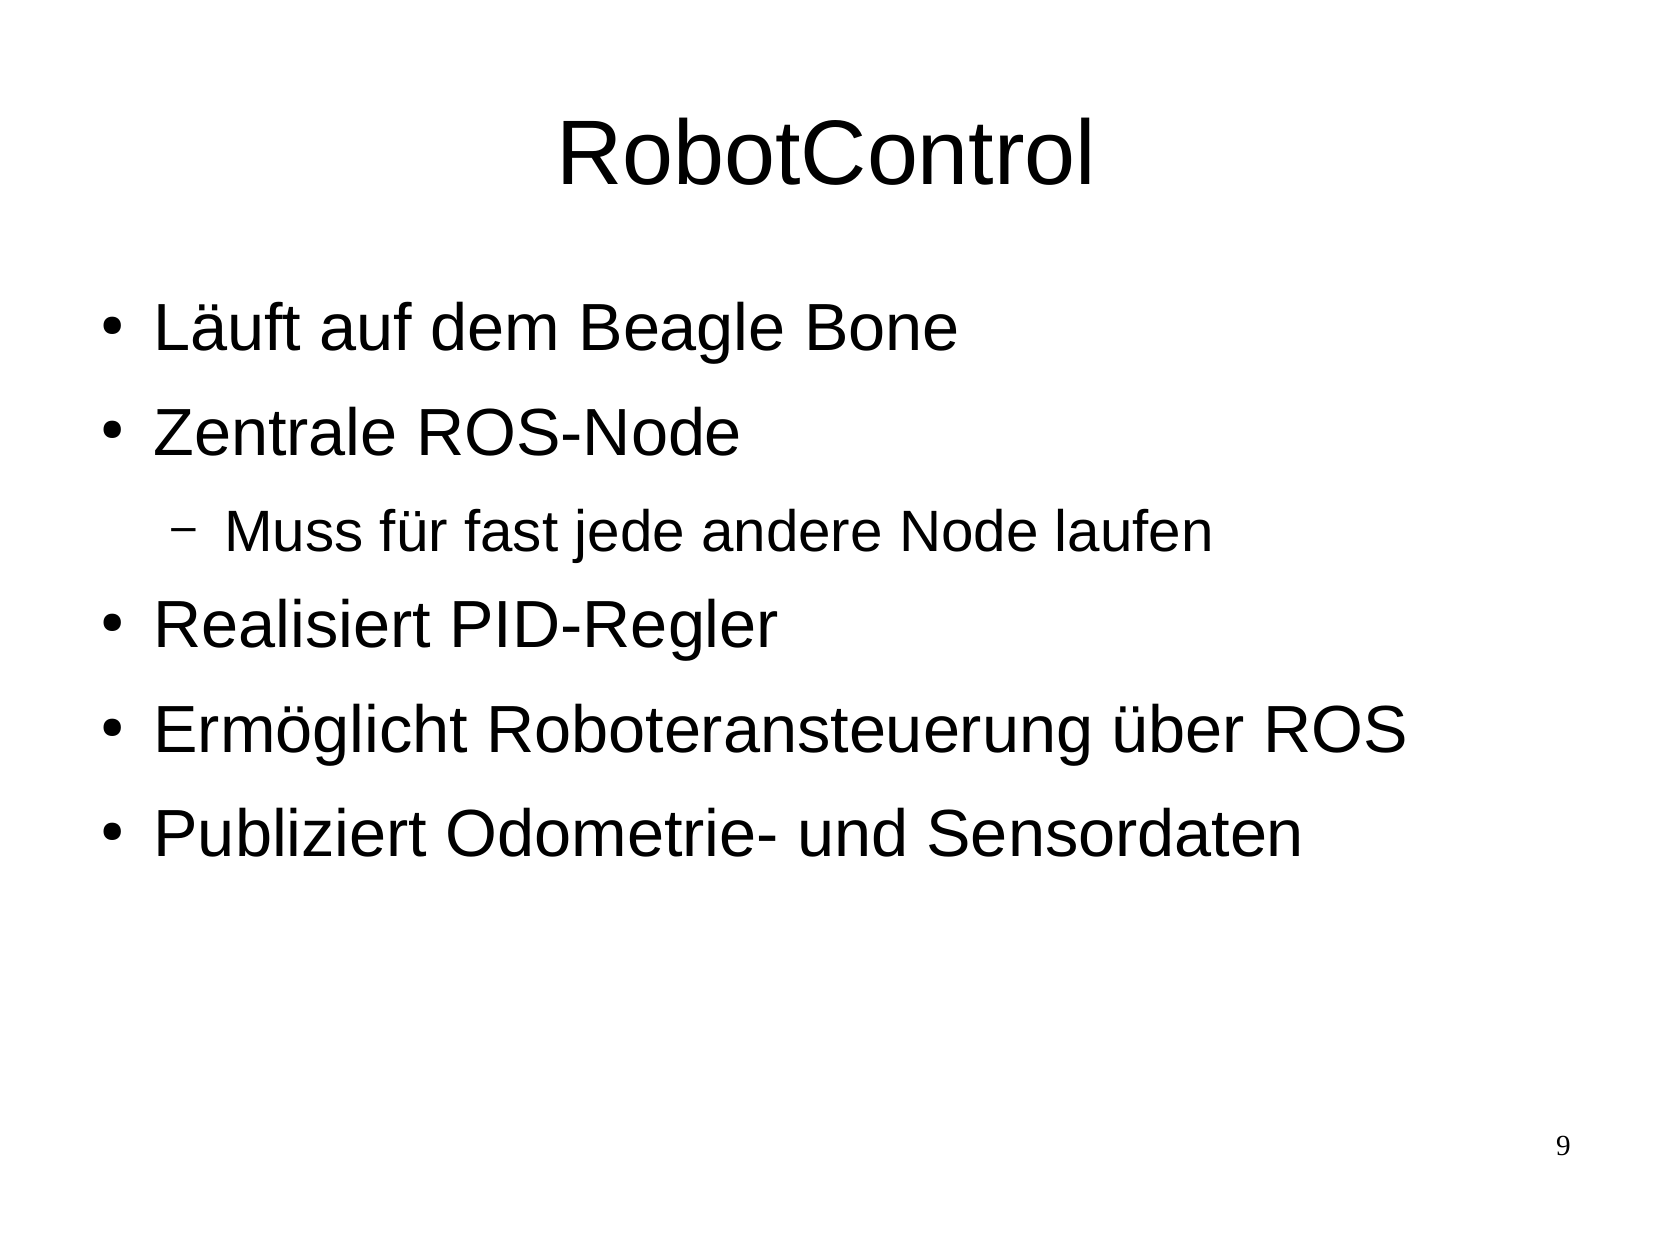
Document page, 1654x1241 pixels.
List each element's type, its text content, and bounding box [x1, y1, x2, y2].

list Läuft auf dem Beagle Bone Zentrale ROS-Node Muss für fast jede andere Node laufen Realisiert PID-Regler Ermöglicht Roboteransteuerung über ROS Publiziert Odometrie- und Sensordaten [82, 290, 1538, 1010]
title RobotControl [82, 49, 1571, 257]
